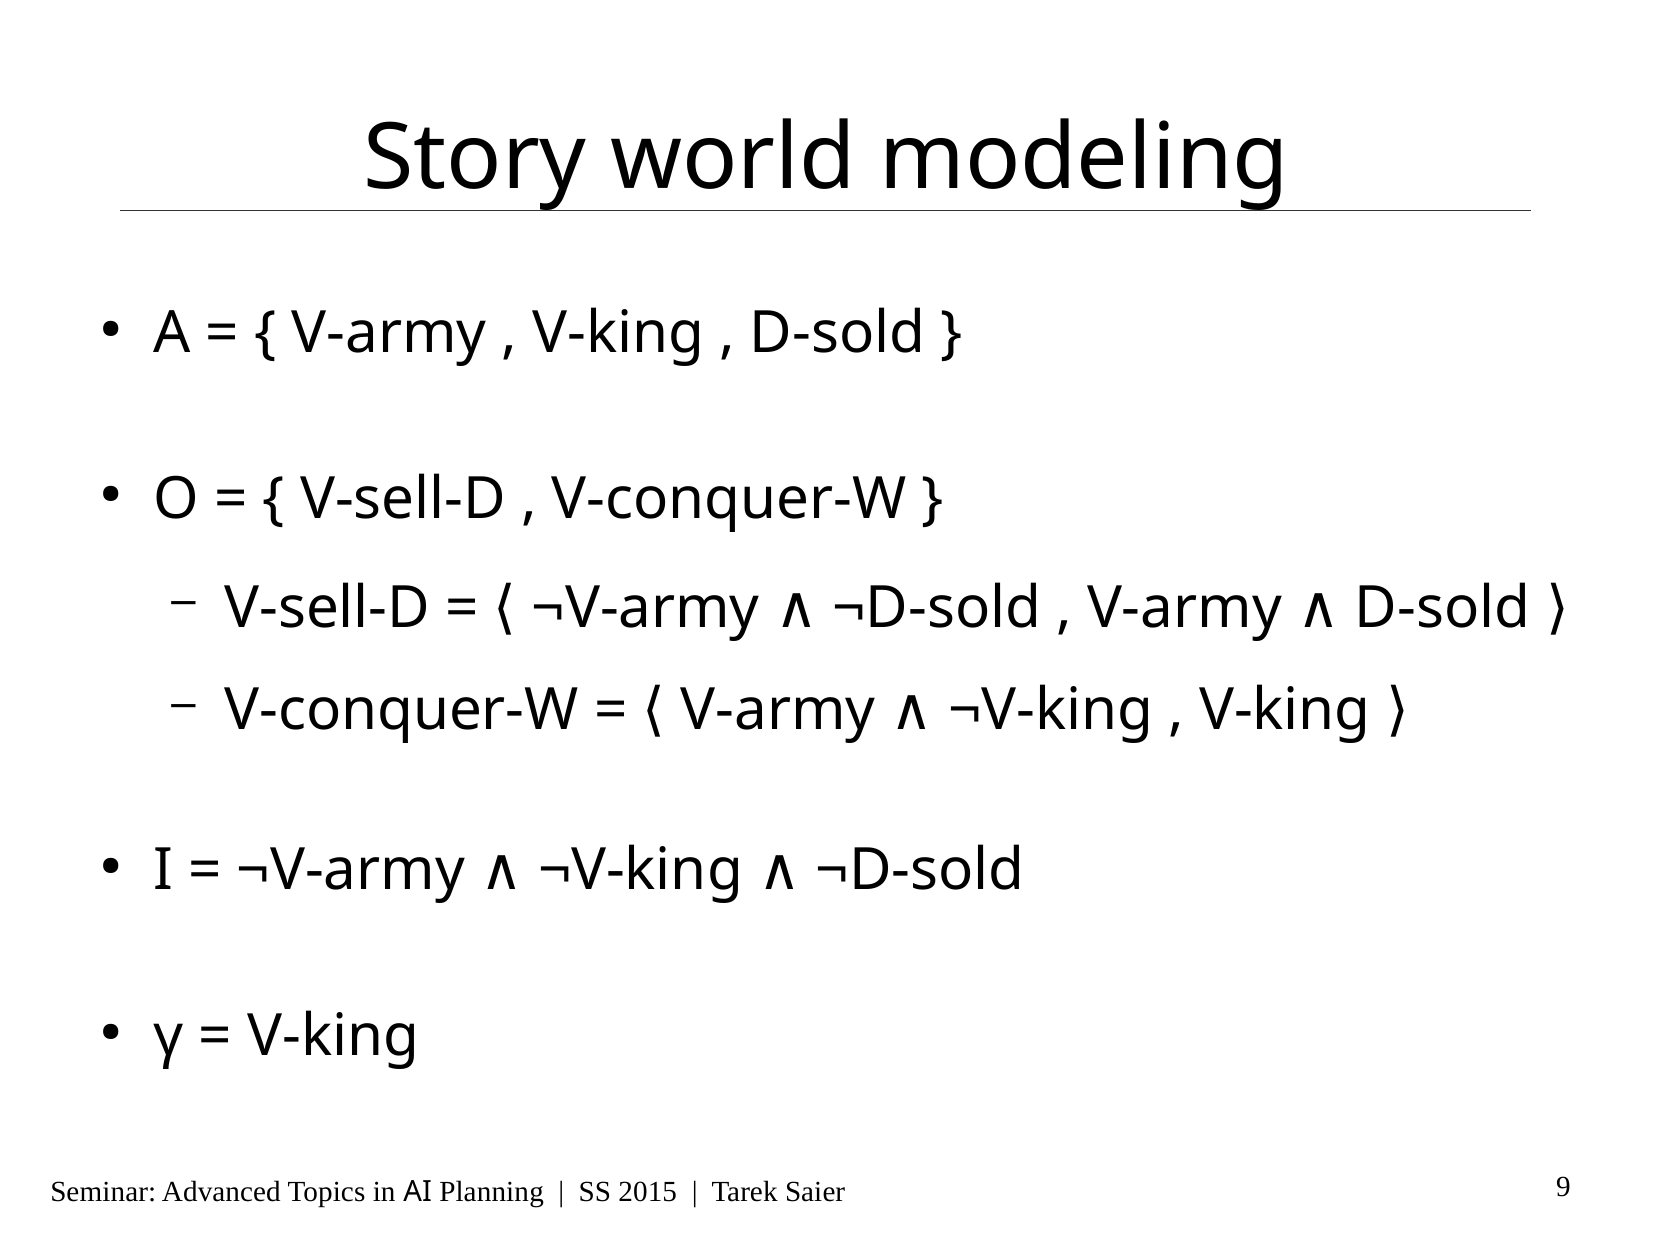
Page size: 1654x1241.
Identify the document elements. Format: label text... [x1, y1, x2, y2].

list A = { V-army , V-king , D-sold } O = { V-sell-D , V-conquer-W } V-sell-D = ⟨ ¬V-army ∧ ¬D-sold , V-army ∧ D-sold ⟩ V-conquer-W = ⟨ V-army ∧ ¬V-king , V-king ⟩ I = ¬V-army ∧ ¬V-king ∧ ¬D-sold γ = V-king [82, 290, 1571, 995]
title Story world modeling [82, 49, 1571, 257]
